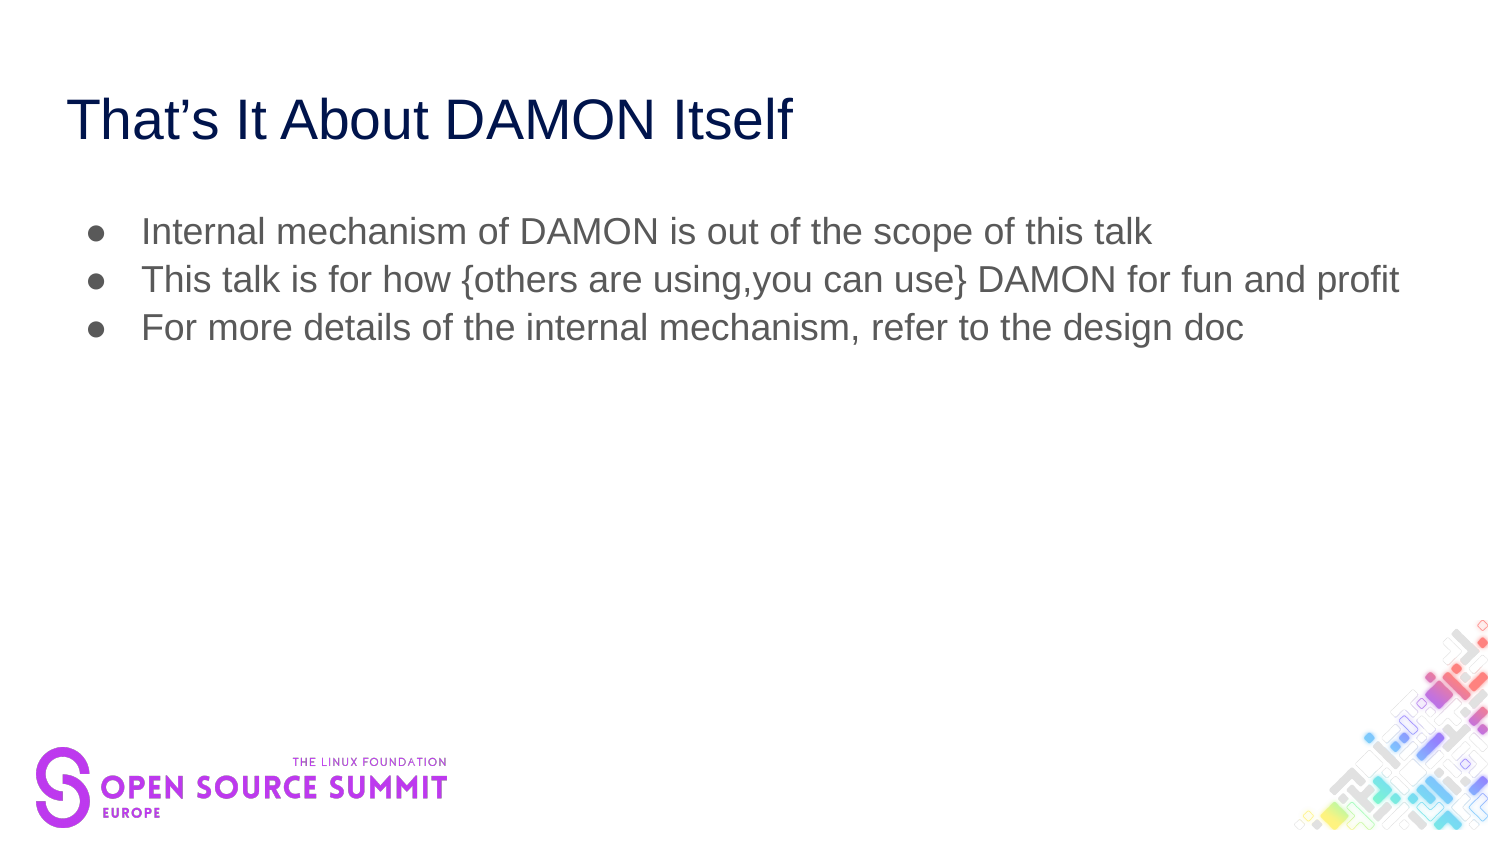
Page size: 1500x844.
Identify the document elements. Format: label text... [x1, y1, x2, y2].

title That’s It About DAMON Itself [51, 72, 1449, 167]
list Internal mechanism of DAMON is out of the scope of this talk This talk is for how {others are using,you can use} DAMON for fun and profit For more details of the internal mechanism, refer to the design doc [51, 189, 1449, 734]
picture [1294, 620, 1488, 830]
picture [36, 747, 447, 828]
